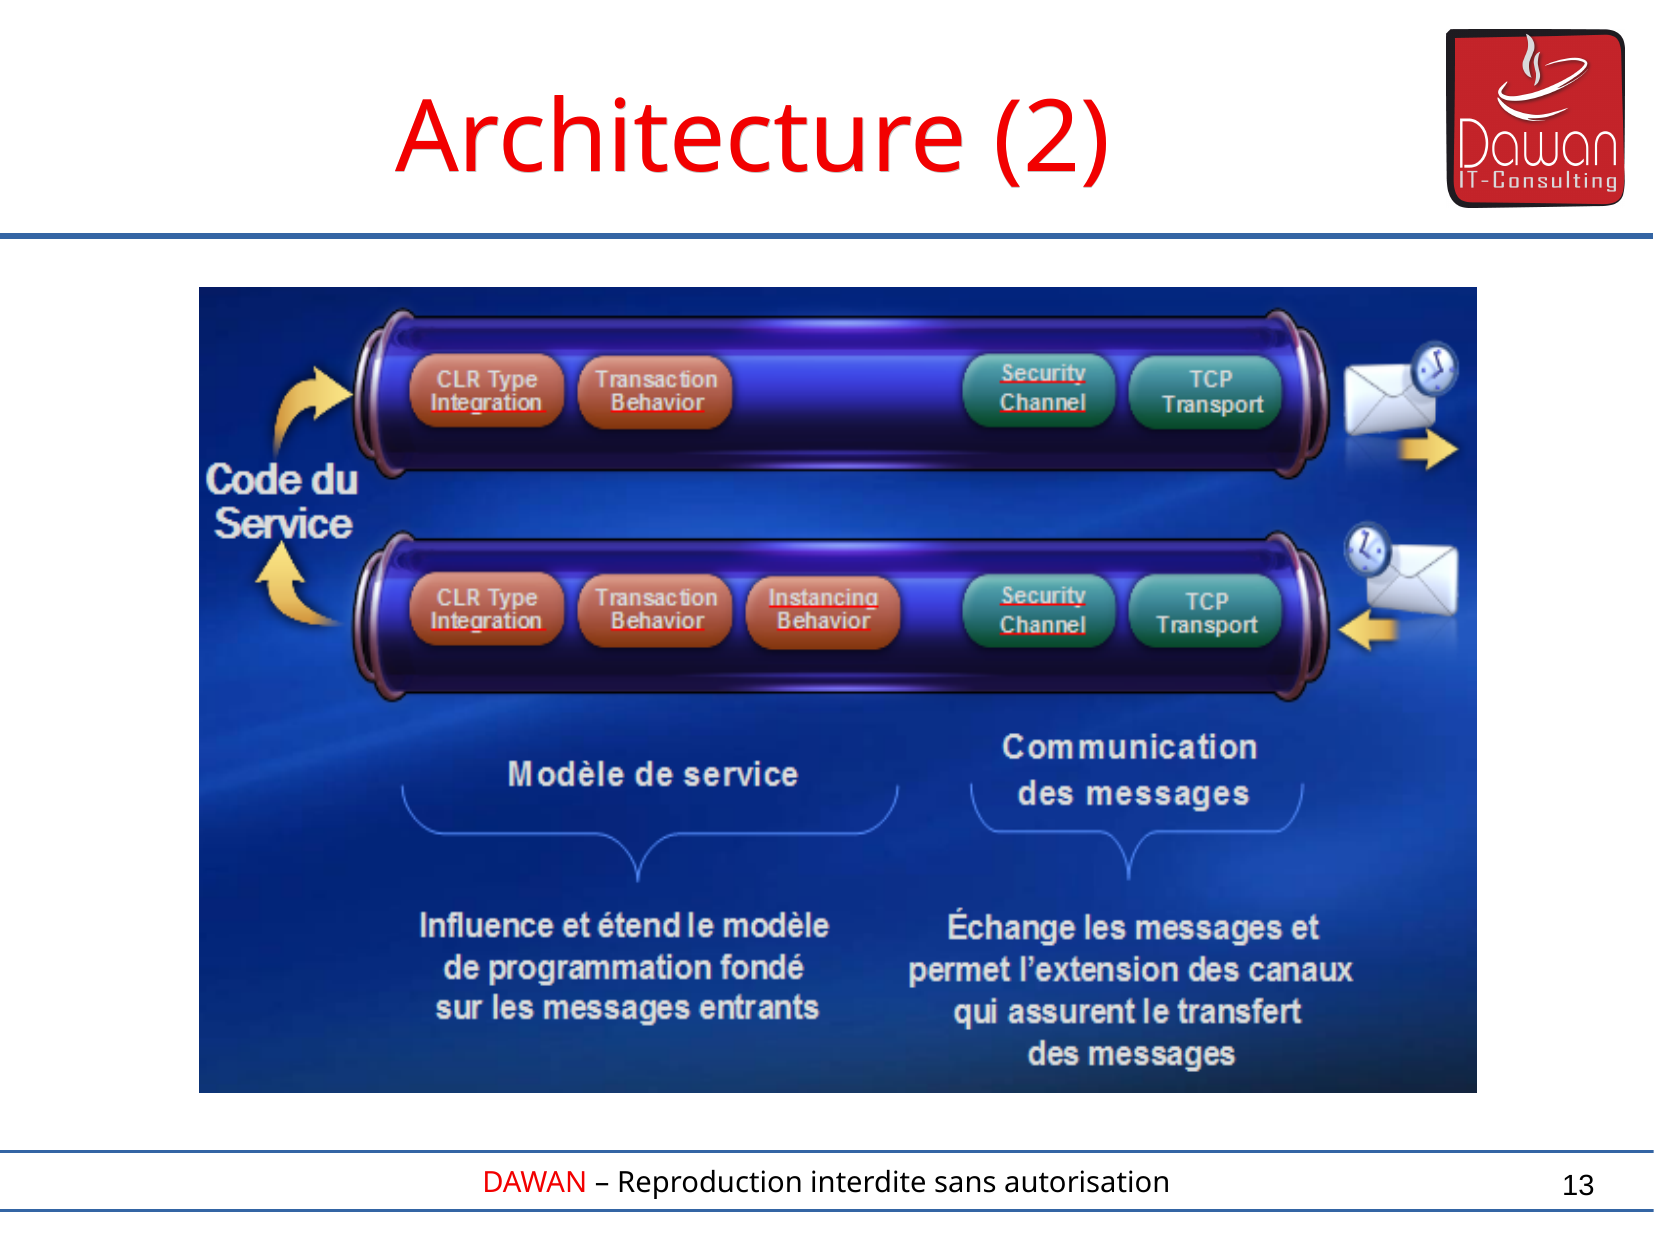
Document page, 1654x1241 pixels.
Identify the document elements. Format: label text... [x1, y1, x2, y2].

title Architecture (2) [59, 29, 1447, 237]
picture [1447, 29, 1625, 208]
picture [199, 287, 1477, 1093]
